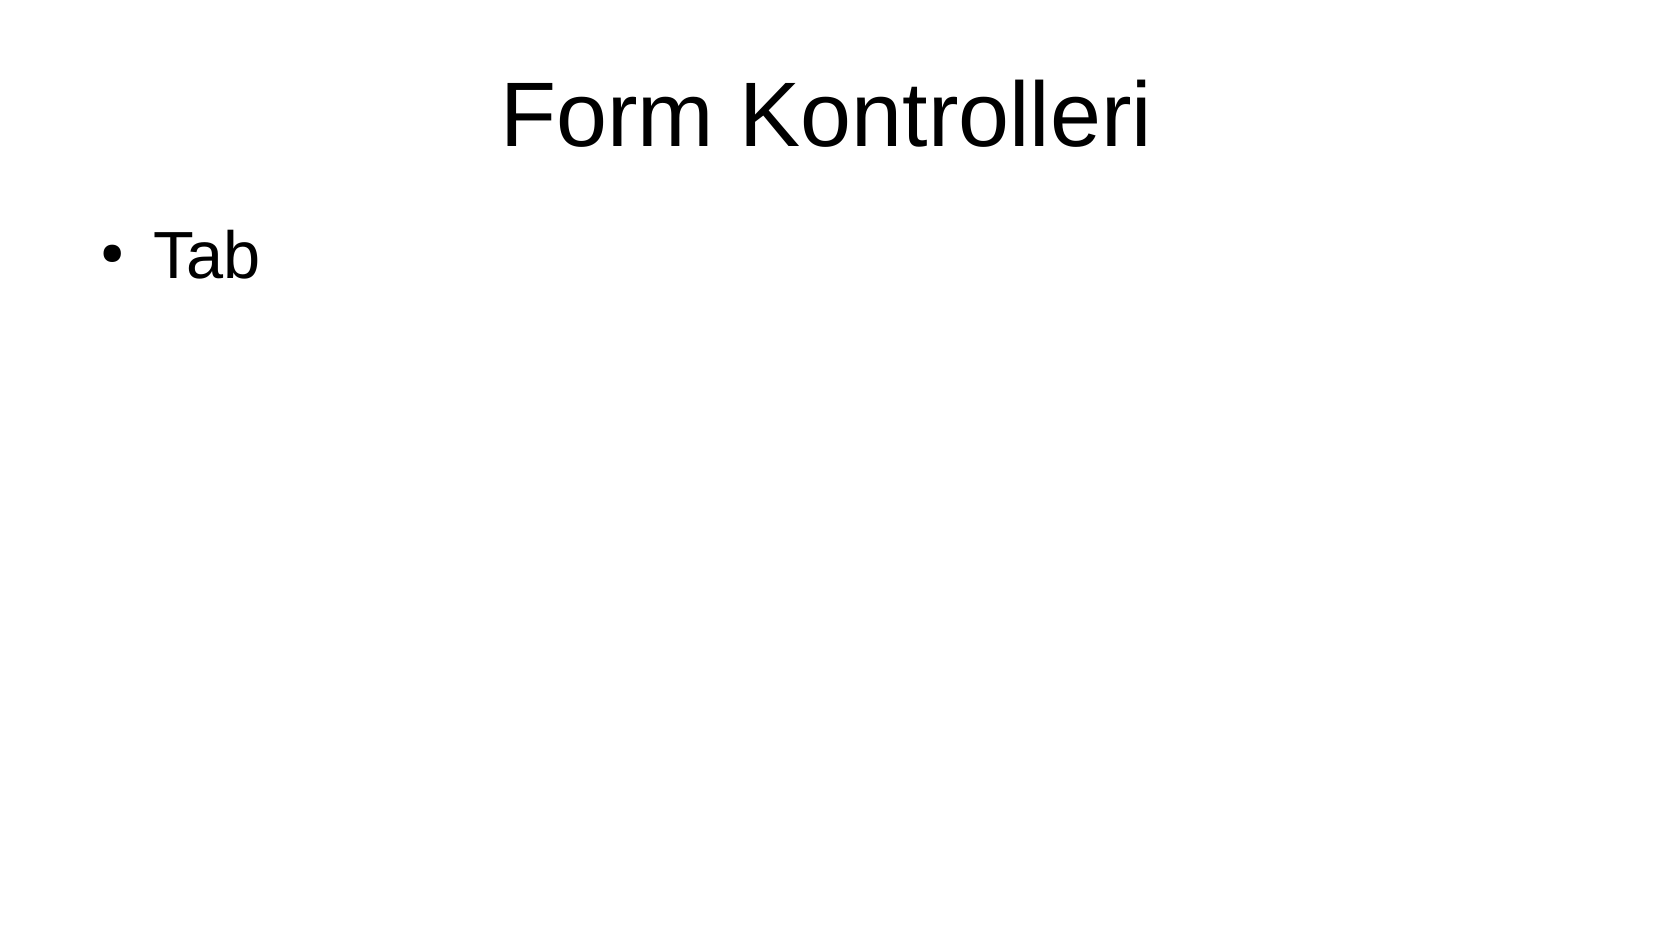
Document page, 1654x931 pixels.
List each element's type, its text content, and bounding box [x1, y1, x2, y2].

title Form Kontrolleri [82, 37, 1571, 193]
list Tab [82, 217, 1571, 758]
